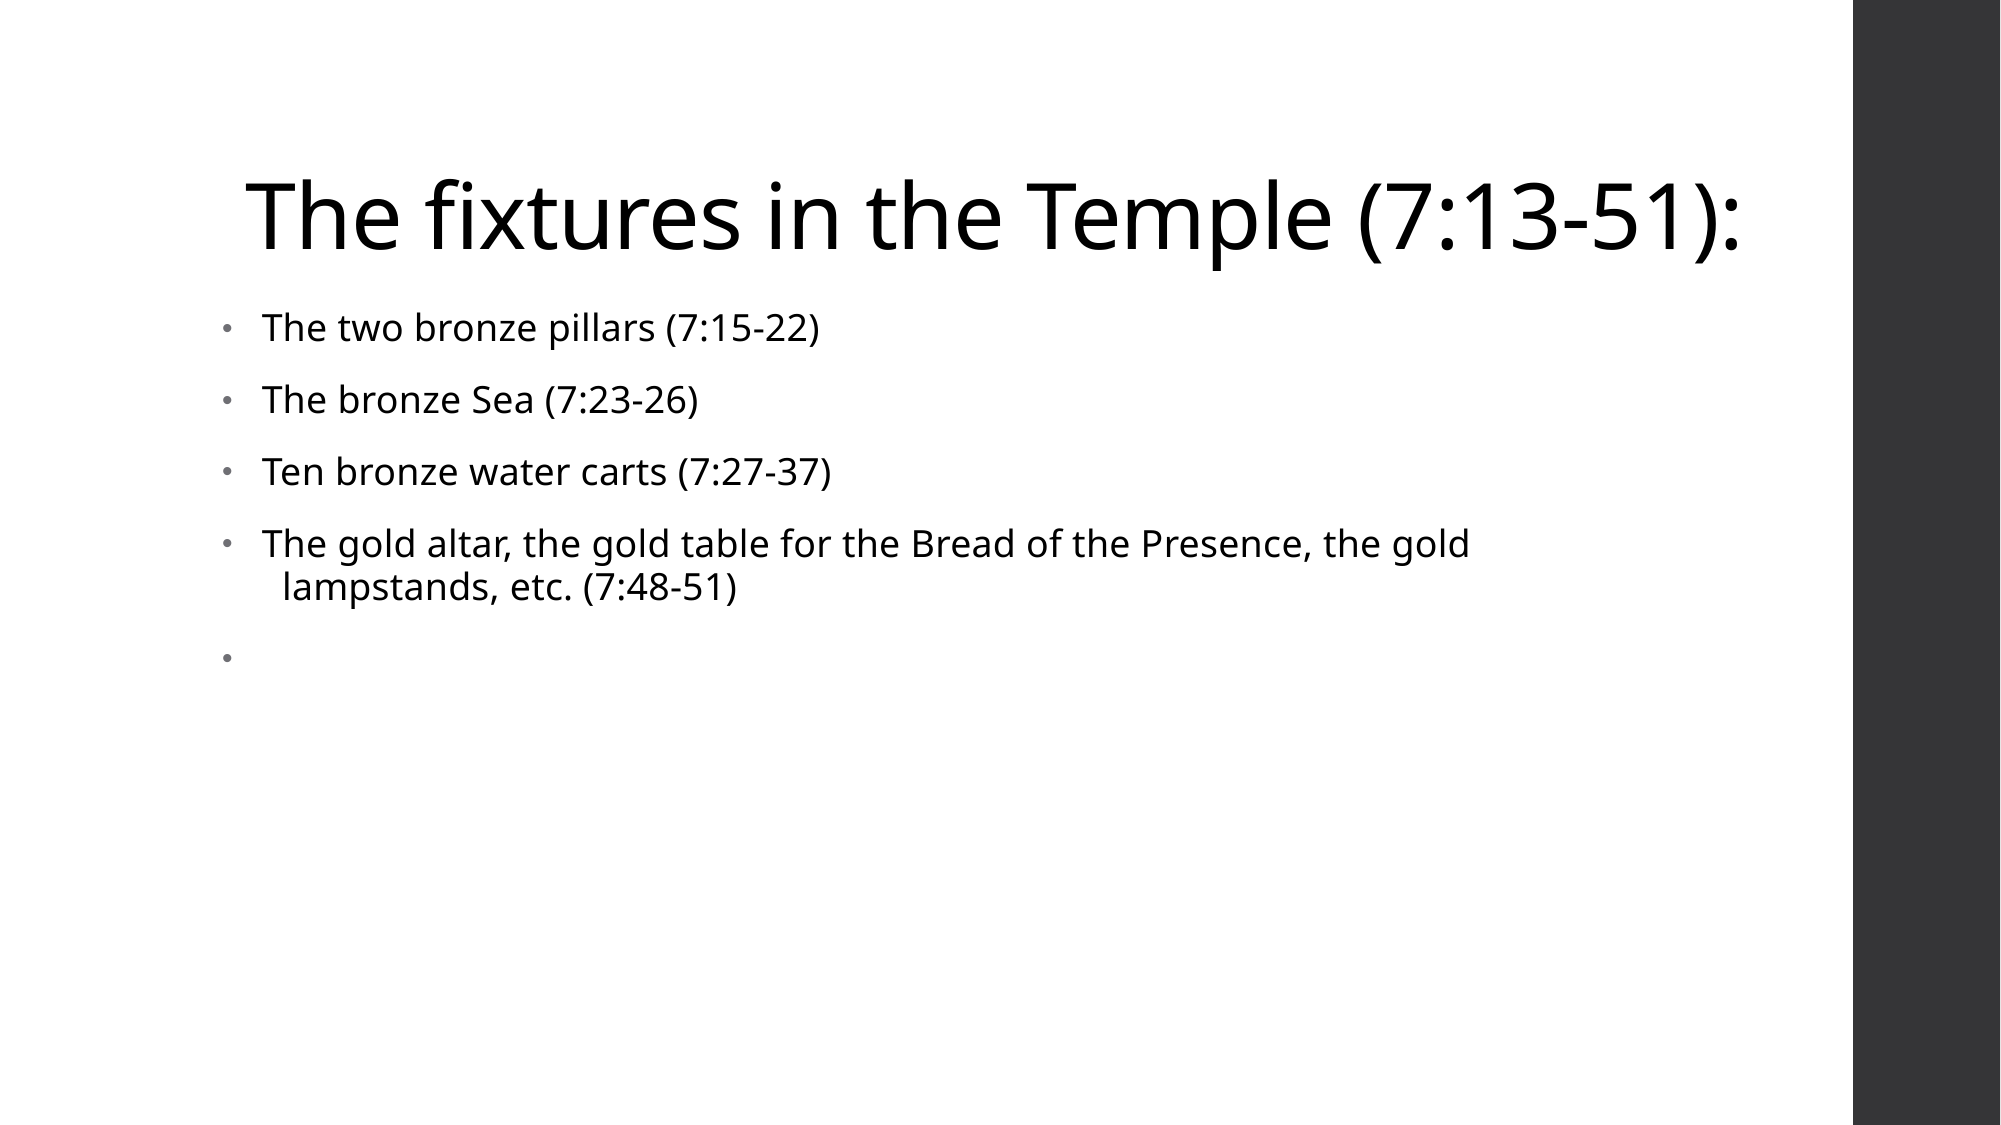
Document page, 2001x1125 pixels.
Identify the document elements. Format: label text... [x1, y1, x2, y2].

title The fixtures in the Temple (7:13-51): [206, 60, 1797, 278]
list The two bronze pillars (7:15-22) The bronze Sea (7:23-26) Ten bronze water carts (7:27-37) The gold altar, the gold table for the Bread of the Presence, the gold lampstands, etc. (7:48-51) [206, 299, 1617, 1014]
